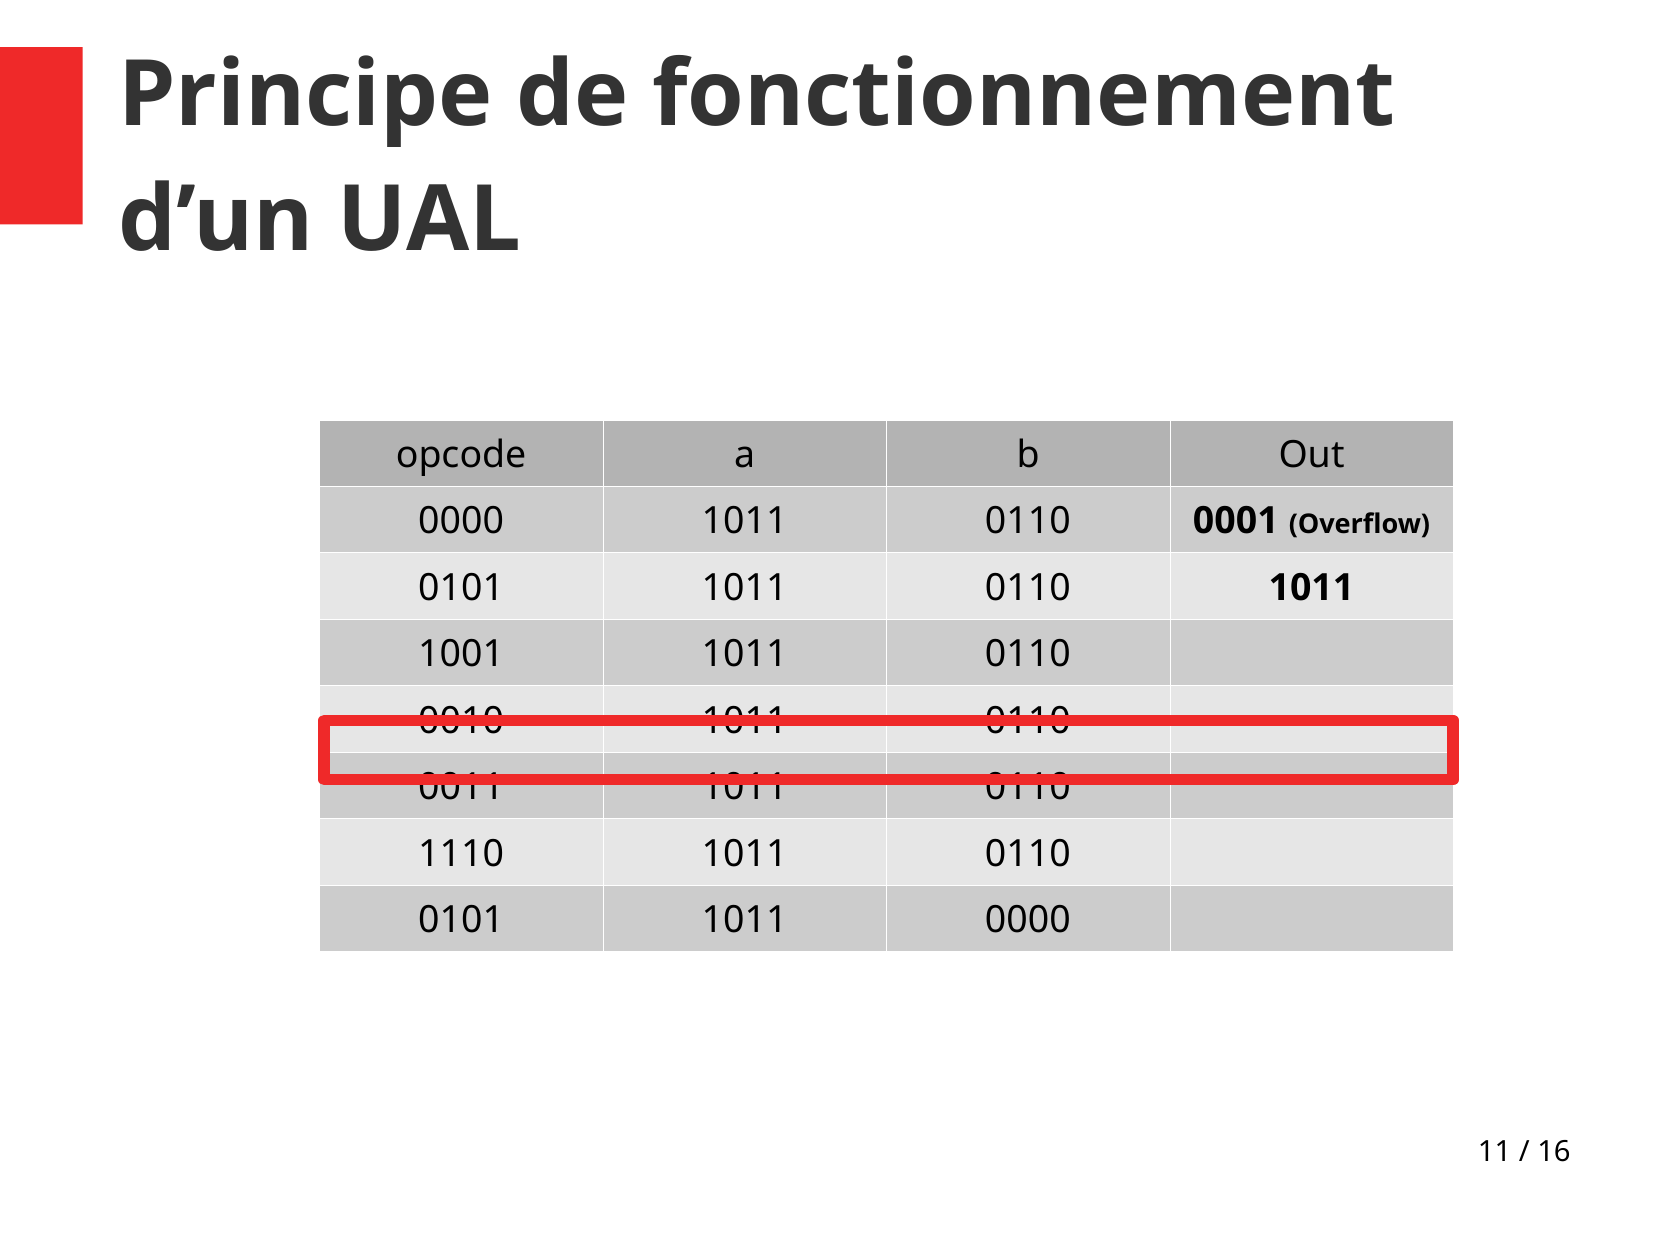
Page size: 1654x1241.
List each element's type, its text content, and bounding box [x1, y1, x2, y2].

table_cell 0011 [320, 784, 603, 818]
table_cell 1011 [604, 487, 886, 552]
table_cell 0110 [887, 620, 1170, 685]
table_cell [1171, 726, 1447, 752]
table_cell [1171, 753, 1447, 774]
table_cell [1171, 620, 1453, 685]
table_cell 0101 [320, 553, 603, 619]
table_cell 0000 [887, 886, 1170, 951]
table_cell 1110 [320, 819, 603, 885]
table_cell 0110 [887, 819, 1170, 885]
table_cell 1011 [604, 753, 886, 774]
table_cell 1011 [1171, 553, 1453, 619]
table_cell 1011 [604, 620, 886, 685]
table_header Out [1171, 421, 1453, 486]
table_cell 1011 [604, 726, 886, 752]
table_cell 0110 [989, 785, 1000, 797]
table_cell 0110 [887, 553, 1170, 619]
table_cell 0011 [330, 753, 603, 774]
table_header b [887, 421, 1170, 486]
table_cell 1011 [728, 785, 739, 797]
table_cell 0000 [320, 487, 603, 552]
table_cell 1001 [320, 620, 603, 685]
table_cell [1171, 686, 1453, 715]
table_cell [1171, 886, 1453, 951]
table_cell 0010 [330, 726, 603, 752]
table_cell [1171, 785, 1453, 818]
table_cell 0110 [887, 686, 1170, 715]
table_cell [1171, 819, 1453, 885]
table_cell 0110 [887, 785, 1170, 818]
table_cell 1011 [604, 785, 886, 818]
table_cell 0110 [887, 753, 1170, 774]
table_cell 0110 [1054, 785, 1065, 797]
table_cell 0101 [320, 886, 603, 951]
title Principe de fonctionnement d’un UAL [118, 45, 1571, 260]
table_cell 1011 [604, 553, 886, 619]
table_cell 0110 [887, 487, 1170, 552]
table_cell 0001 (Overflow) [1171, 487, 1453, 552]
table_header opcode [320, 421, 603, 486]
table_cell 0011 [423, 785, 434, 797]
table_header a [604, 421, 886, 486]
table_cell 0010 [320, 686, 603, 716]
table_cell 1011 [604, 886, 886, 951]
table_cell 1011 [604, 686, 886, 715]
table_cell 0110 [887, 726, 1170, 752]
table_cell 0011 [444, 785, 455, 797]
table_cell 1011 [604, 819, 886, 885]
